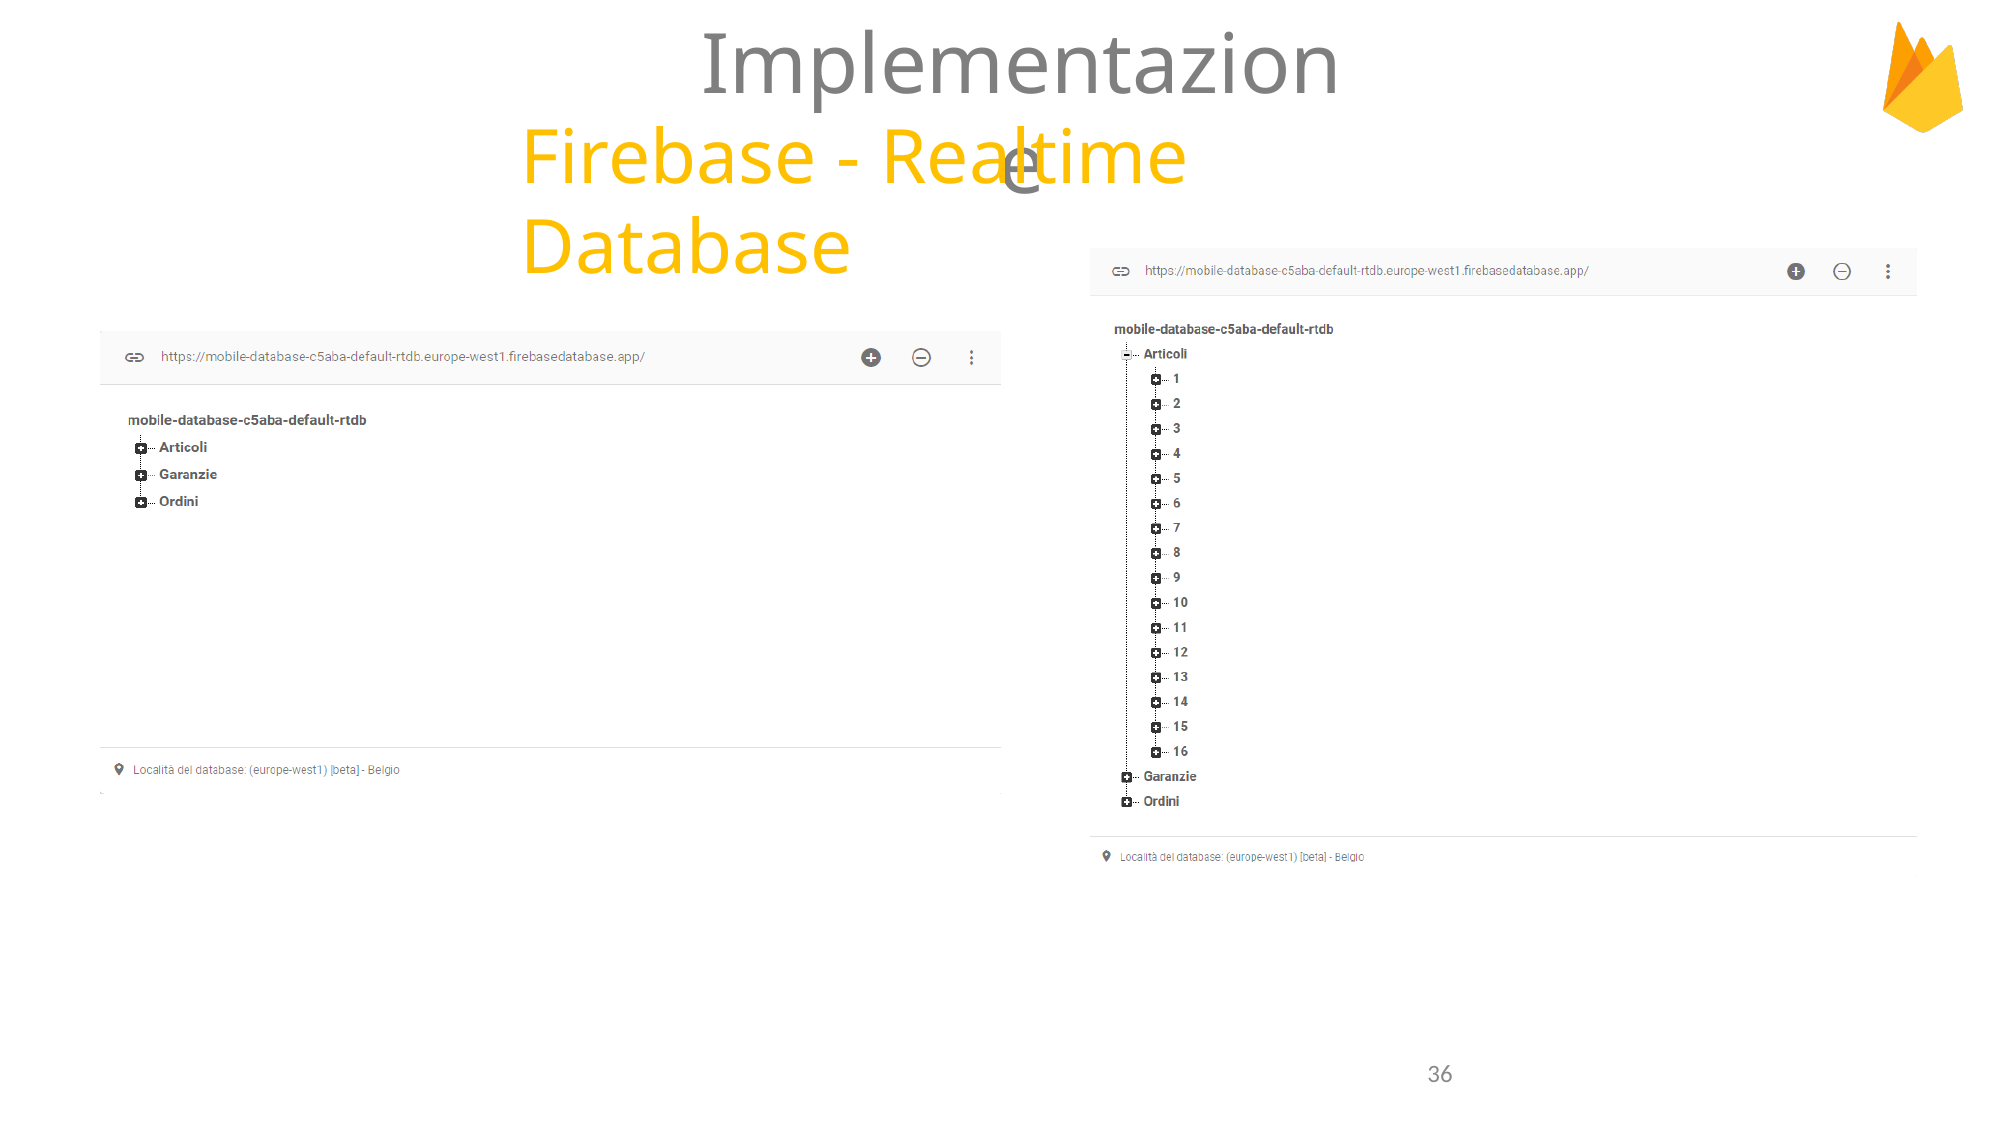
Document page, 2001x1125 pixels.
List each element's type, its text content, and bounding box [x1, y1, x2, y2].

picture [100, 331, 1001, 794]
text_box Implementazione [678, 2, 1366, 101]
picture [1090, 248, 1917, 877]
text_box [1412, 1042, 1863, 1103]
text_box Firebase - Realtime Database [505, 101, 1539, 208]
picture [1845, 0, 2000, 155]
